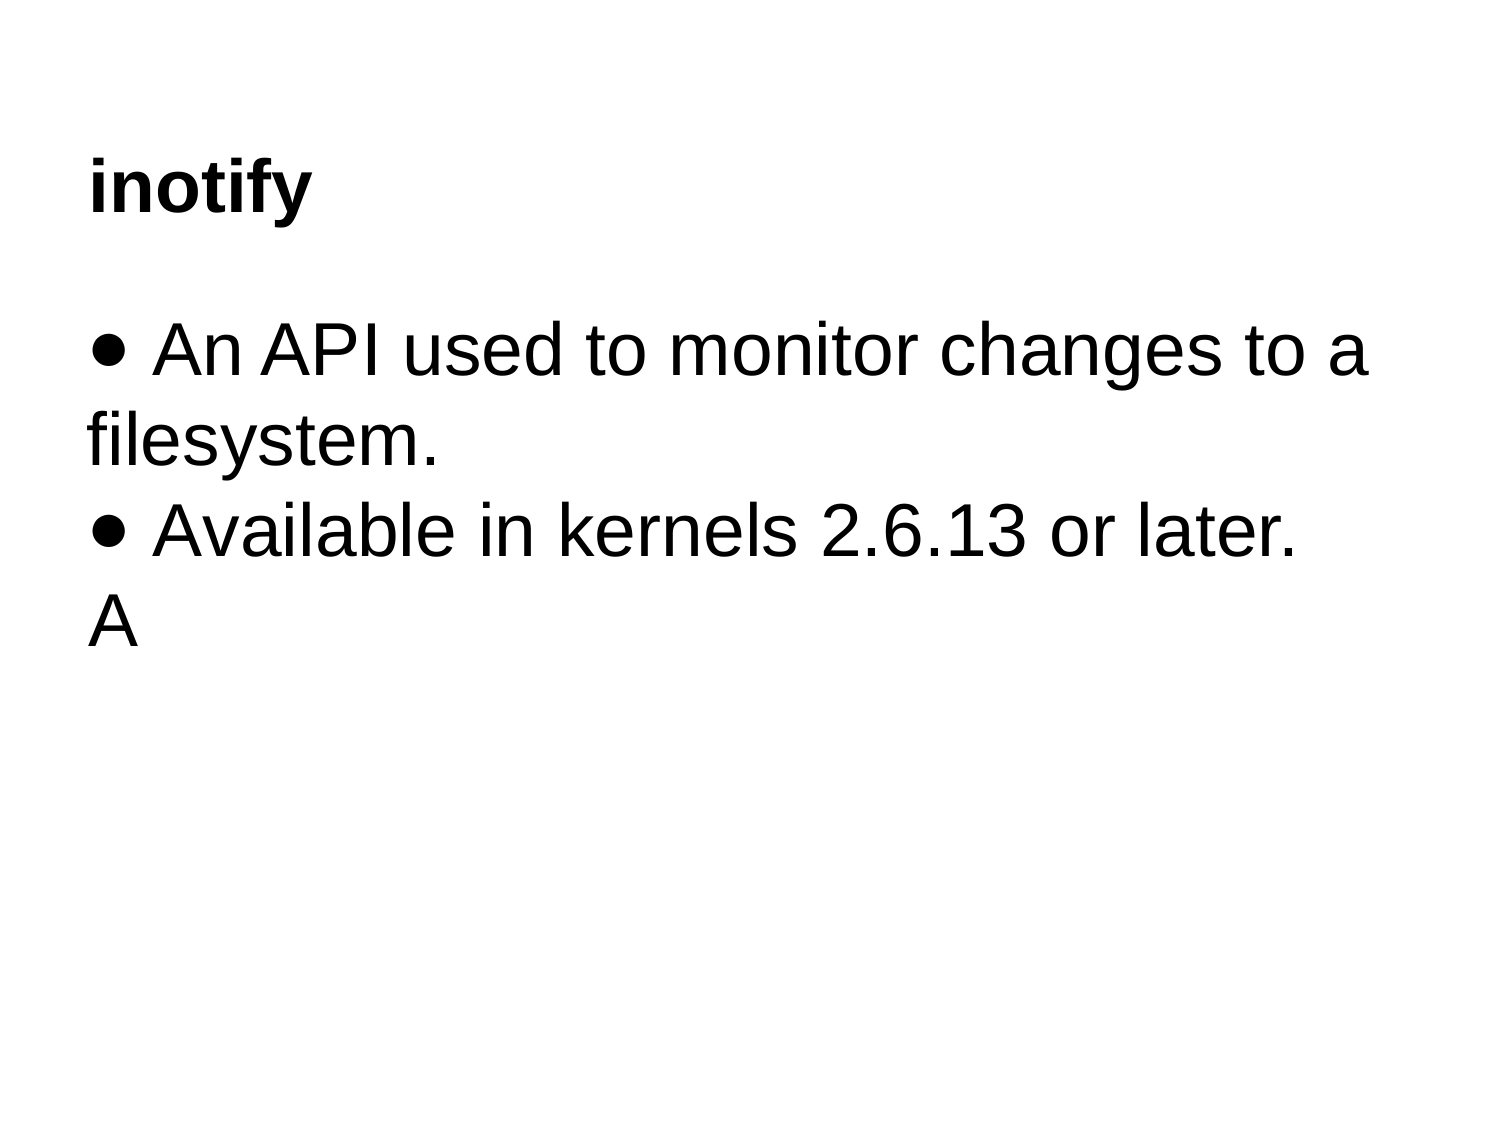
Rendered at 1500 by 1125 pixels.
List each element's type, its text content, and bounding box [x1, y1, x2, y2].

text_box inotify An API used to monitor changes to a filesystem. Available in kernels 2.6.13 or later. [86, 137, 1387, 662]
